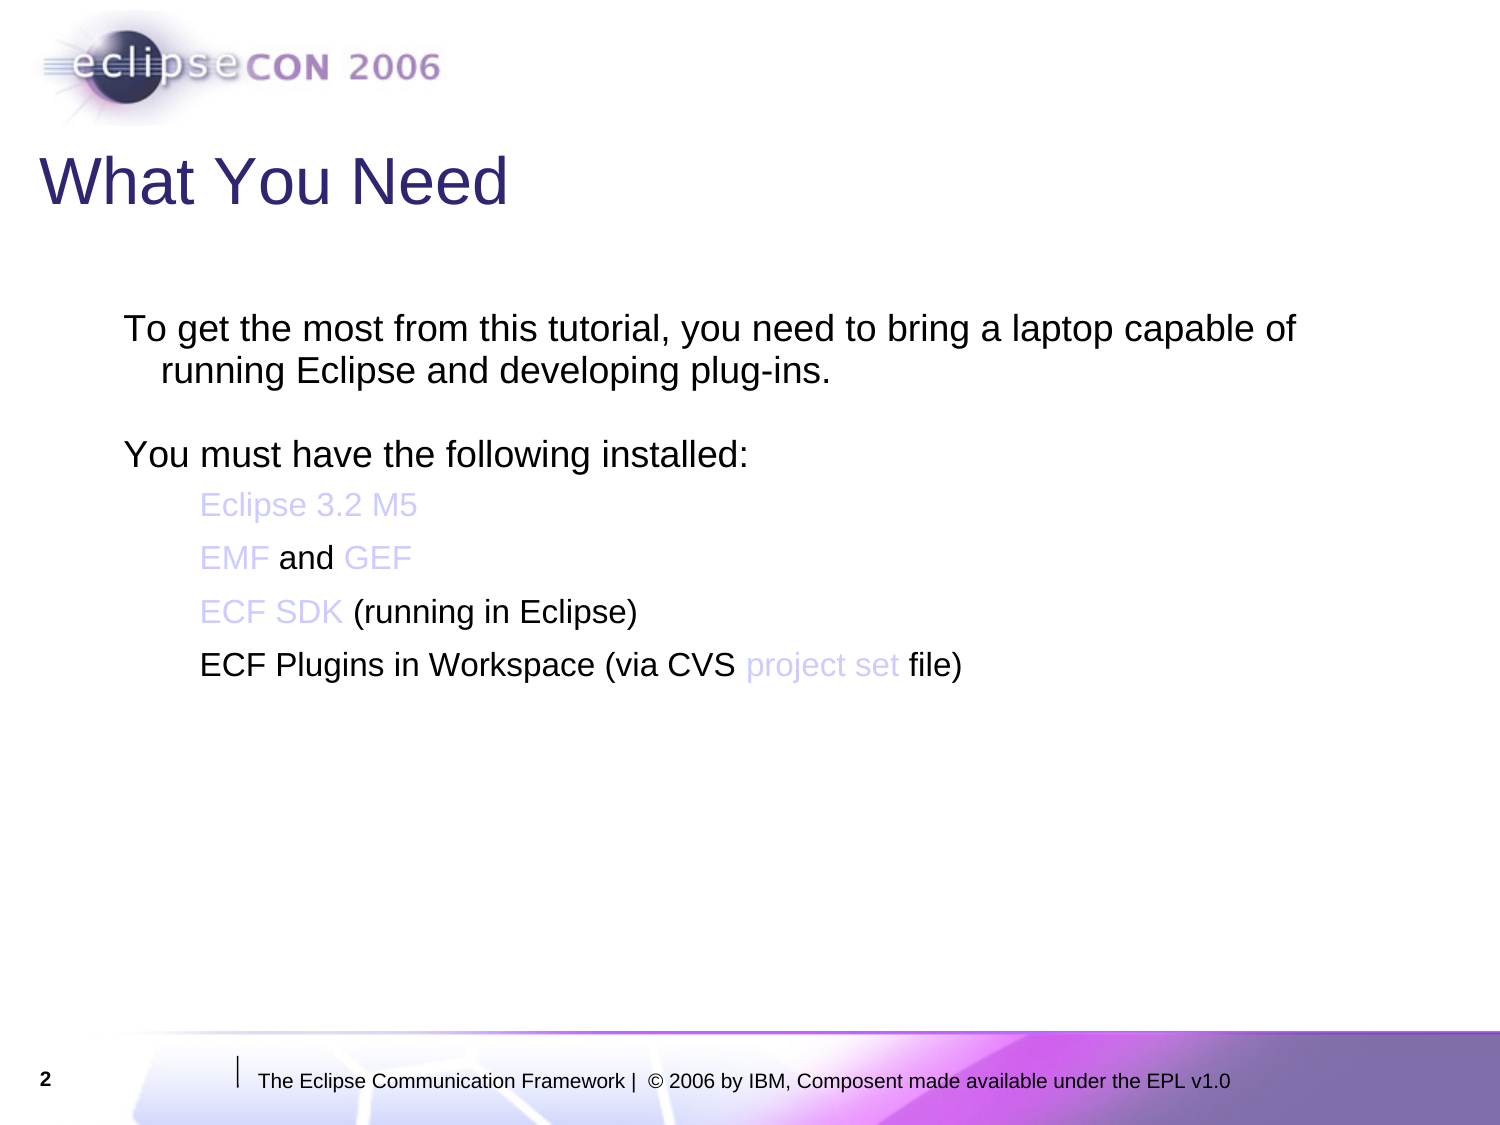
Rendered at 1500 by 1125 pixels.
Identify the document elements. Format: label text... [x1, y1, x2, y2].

picture [31, 10, 1040, 126]
picture [0, 1031, 1500, 1125]
title What You Need [25, 142, 1378, 234]
list To get the most from this tutorial, you need to bring a laptop capable of running Eclipse and developing plug-ins. You must have the following installed: Eclipse 3.2 M5 EMF and GEF ECF SDK (running in Eclipse) ECF Plugins in Workspace (via CVS project set file) [108, 299, 1378, 932]
